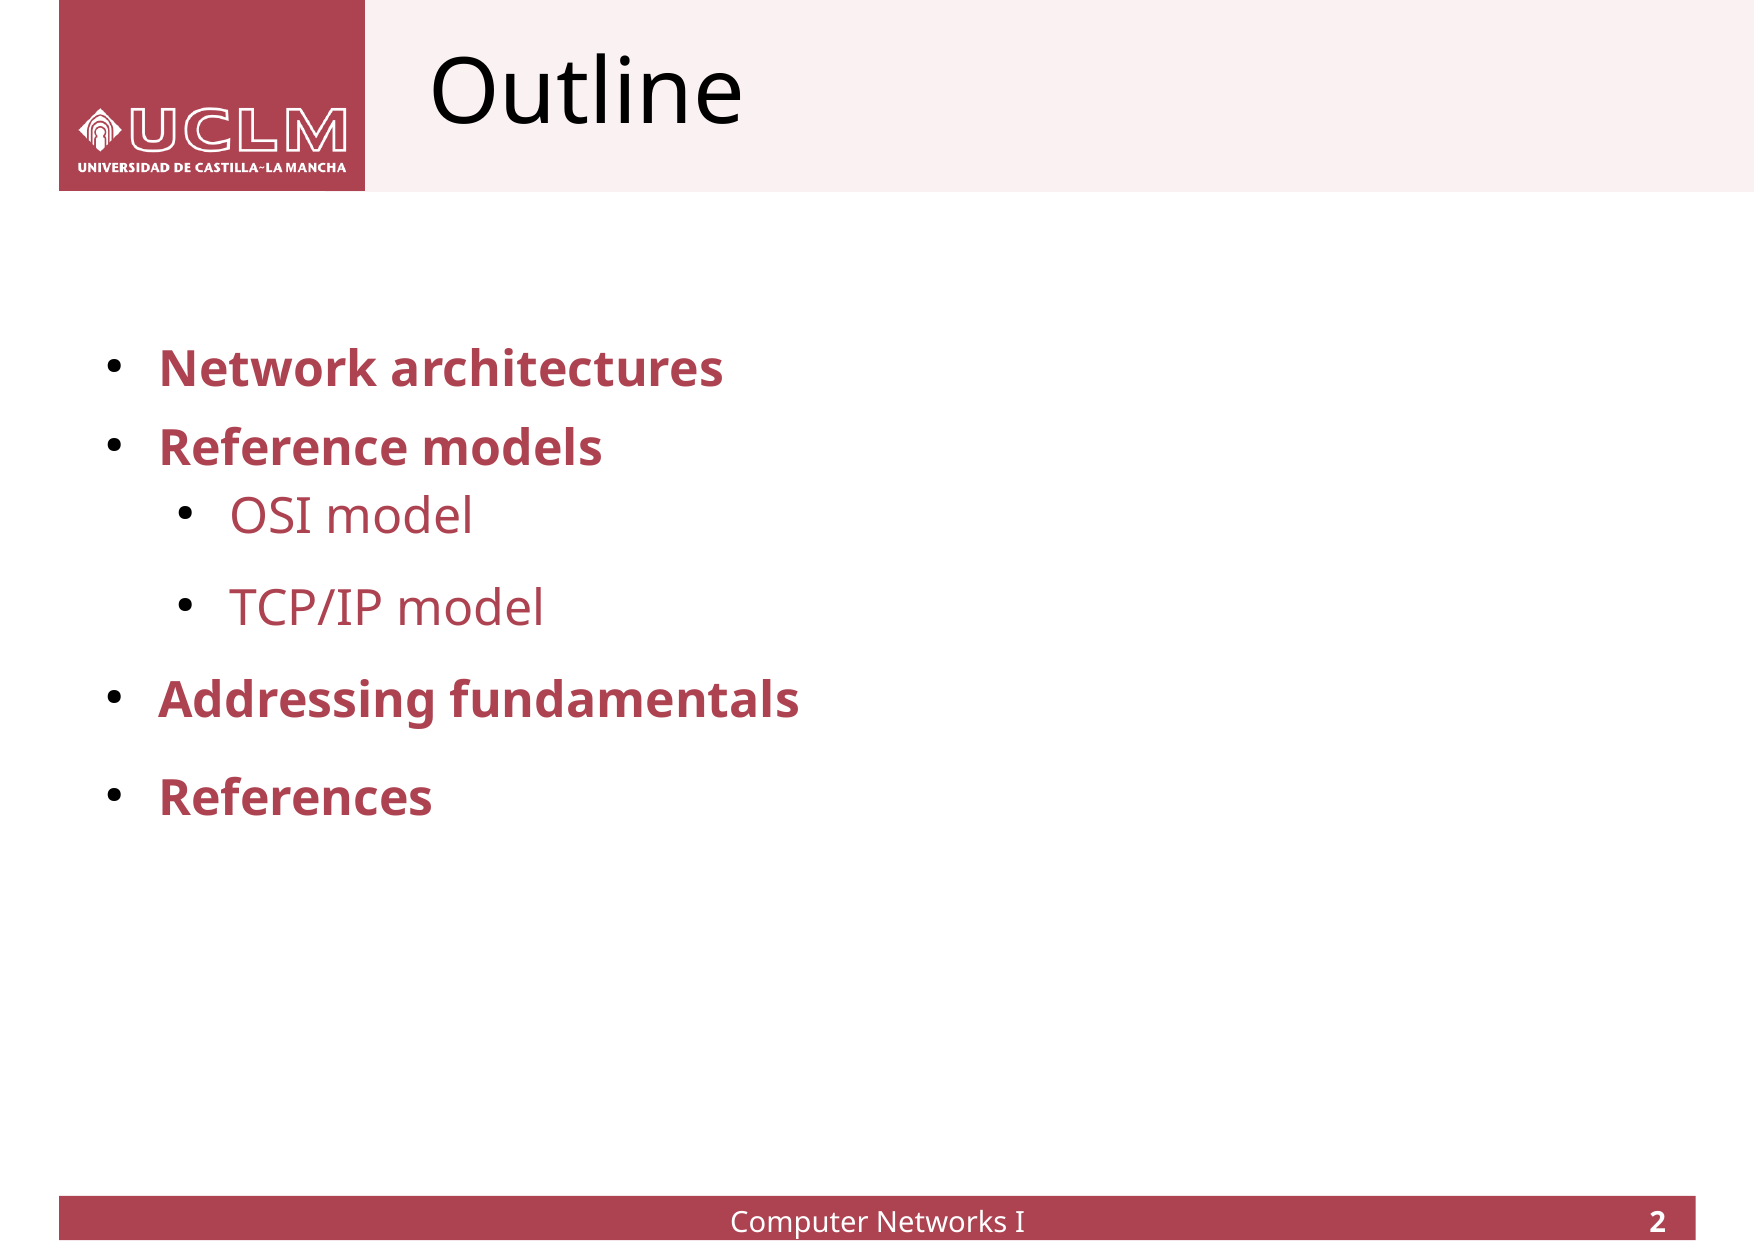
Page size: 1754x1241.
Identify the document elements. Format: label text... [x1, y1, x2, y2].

title Outline [413, 34, 1667, 154]
picture [59, 0, 365, 191]
list Network architectures Reference models OSI model TCP/IP model Addressing fundamentals References [87, 254, 1667, 1074]
